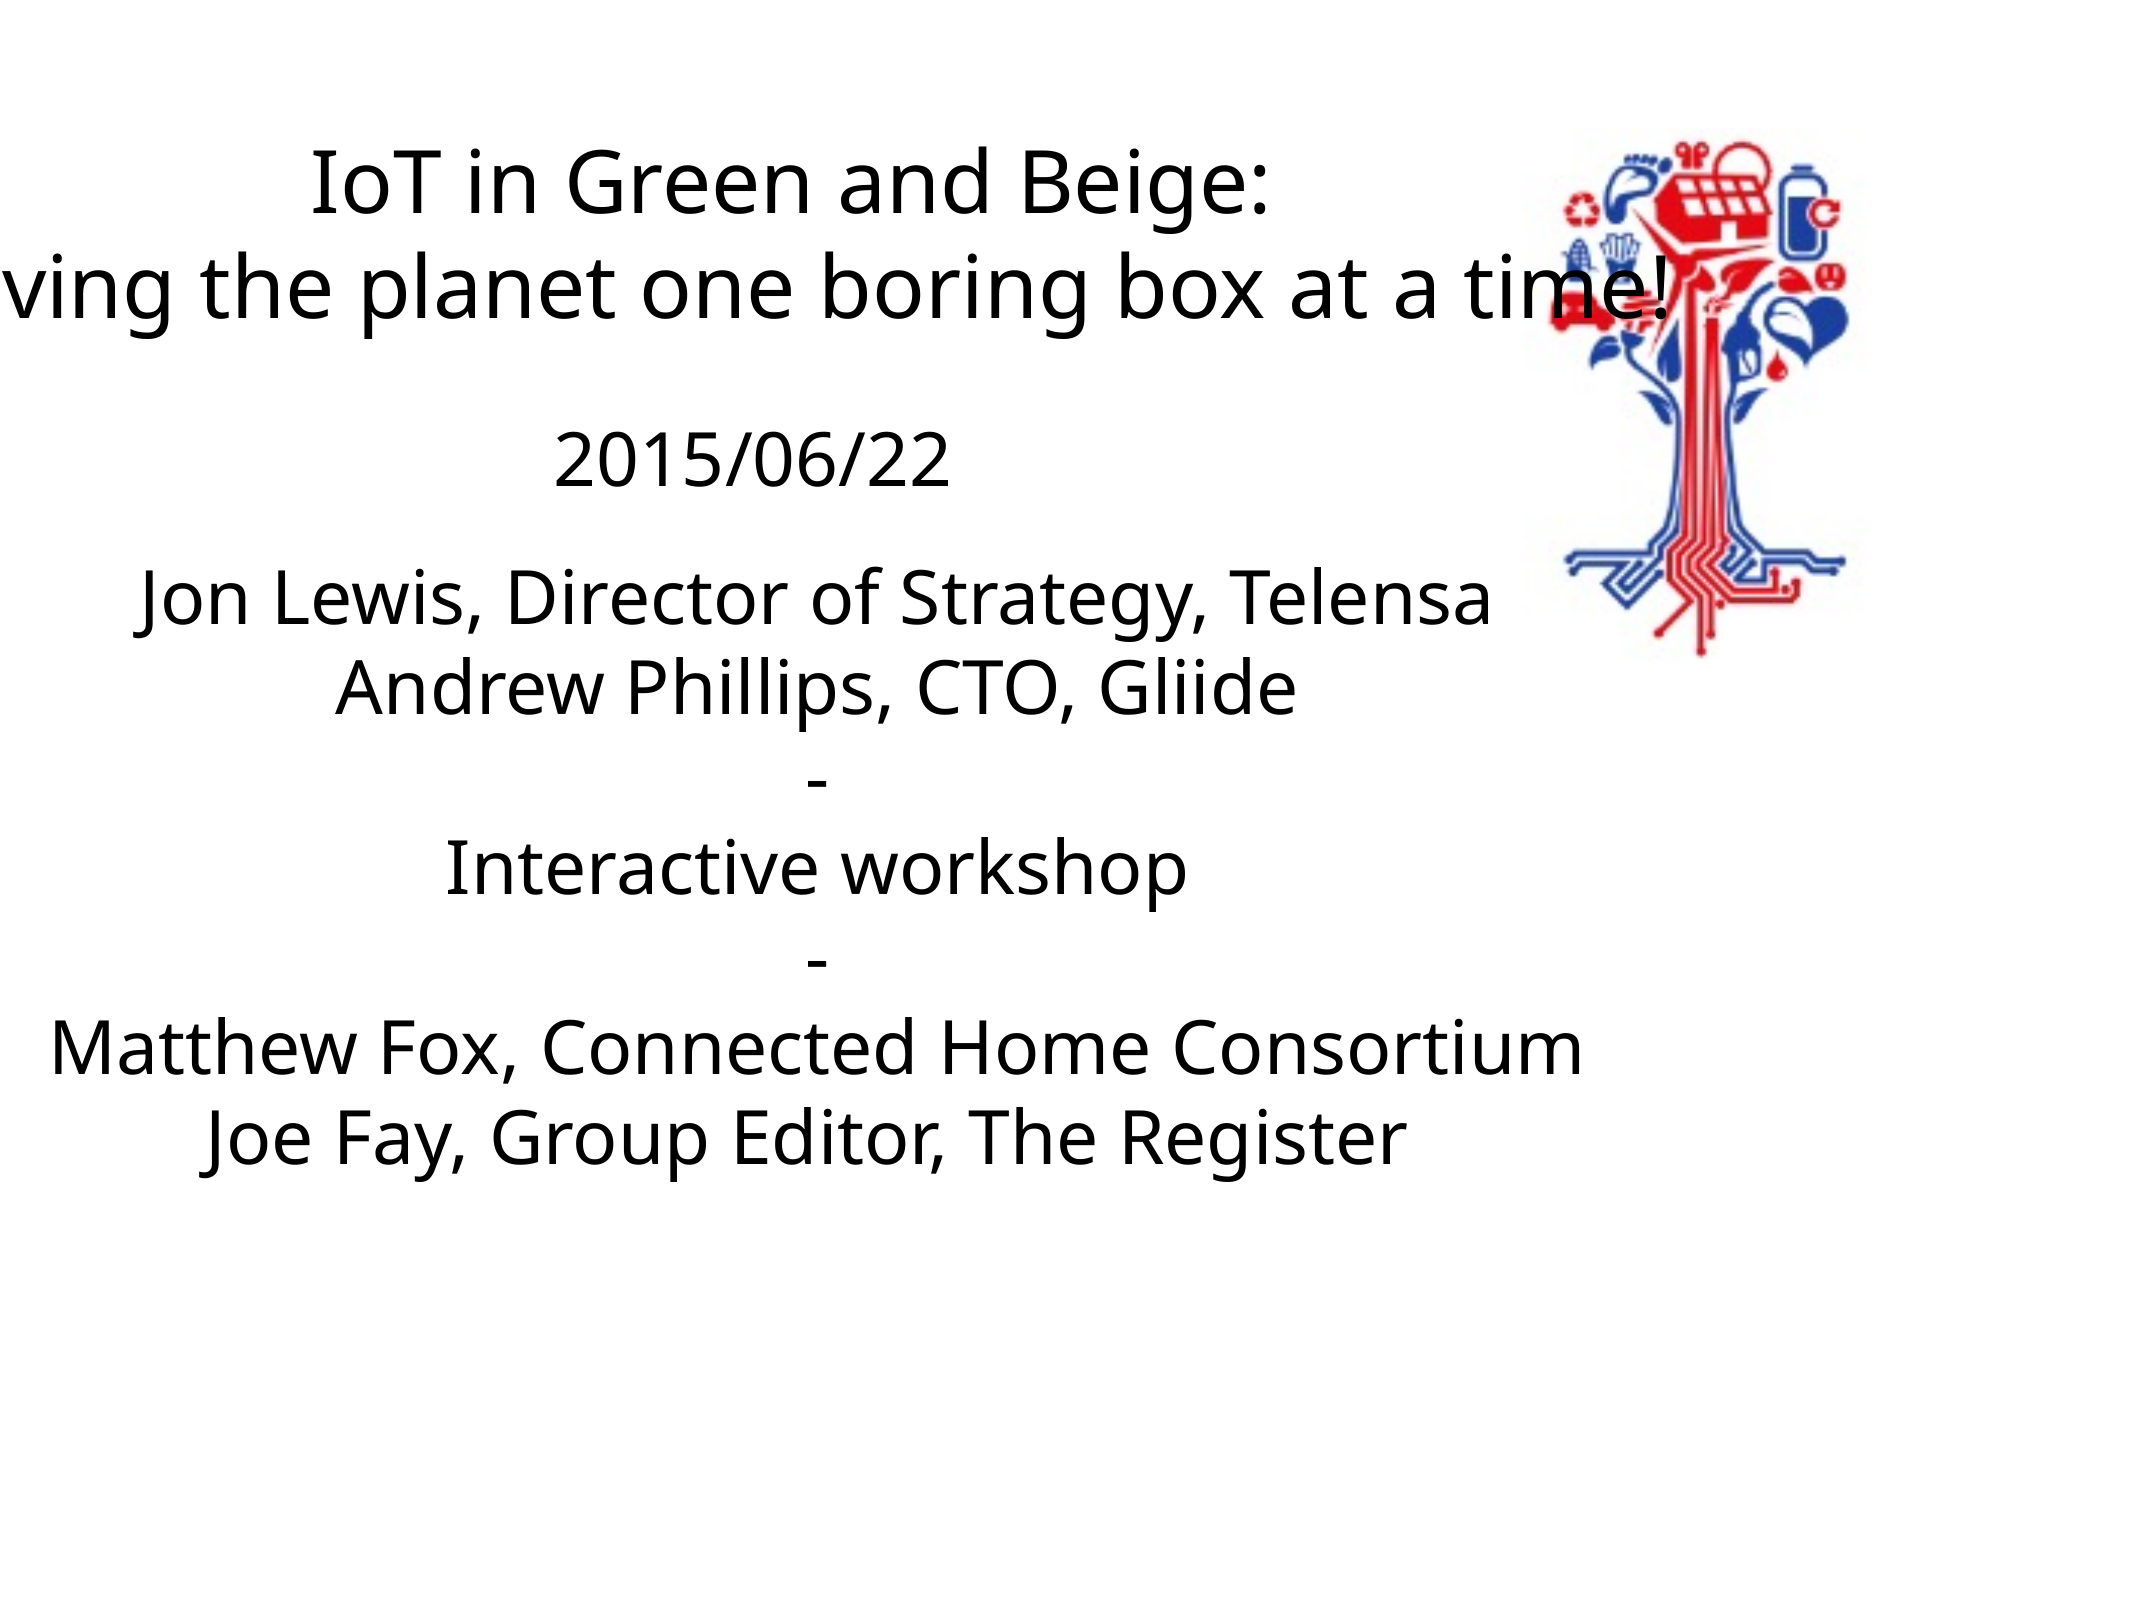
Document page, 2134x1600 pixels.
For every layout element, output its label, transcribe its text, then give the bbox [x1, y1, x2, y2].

text_box 2015/06/22 [544, 403, 962, 511]
text_box Jon Lewis, Director of Strategy, Telensa Andrew Phillips, CTO, Gliide - Interactive workshop - Matthew Fox, Connected Home Consortium Joe Fay, Group Editor, The Register [30, 541, 1606, 1189]
text_box IoT in Green and Beige: saving the planet one boring box at a time! [0, 117, 1681, 344]
picture [1428, 128, 1974, 675]
